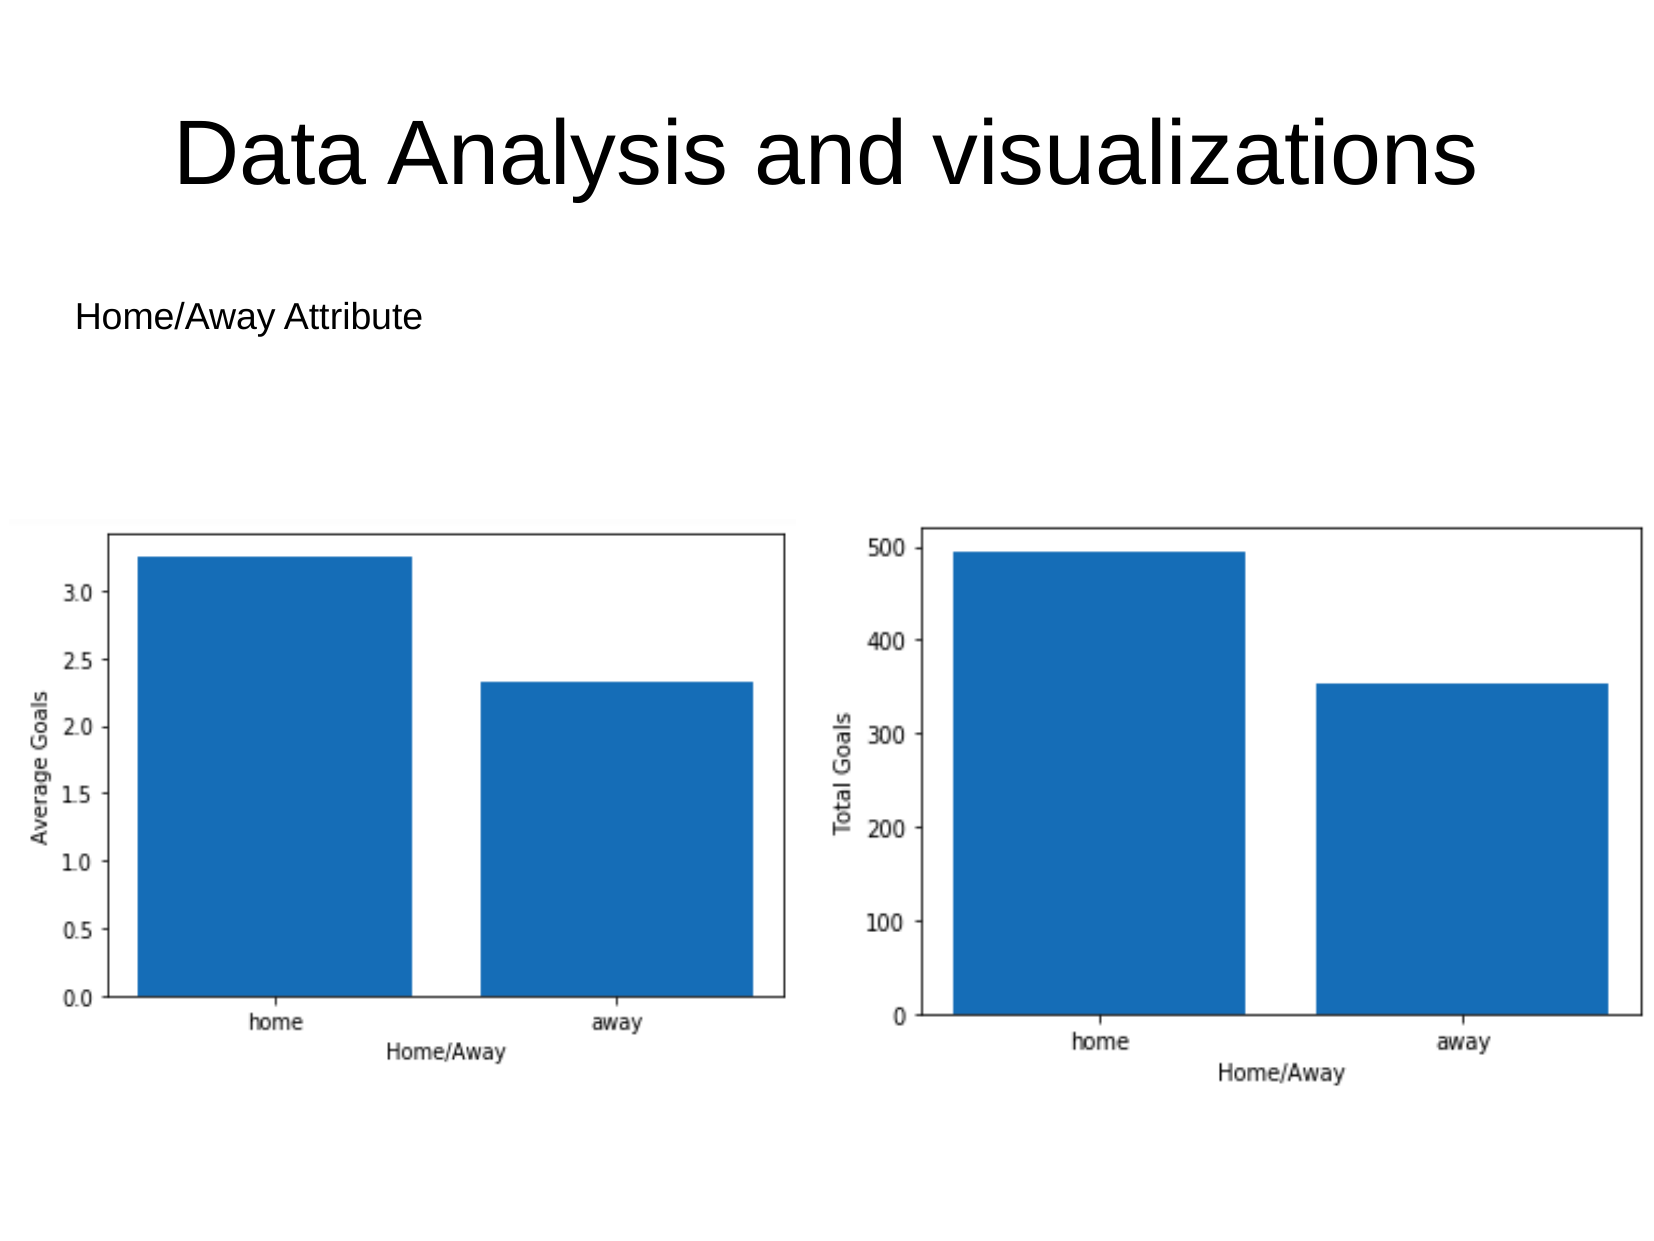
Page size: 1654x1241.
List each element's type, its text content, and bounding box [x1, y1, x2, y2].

picture [812, 501, 1654, 1096]
picture [9, 519, 796, 1075]
title Data Analysis and visualizations [82, 49, 1571, 257]
text_box Home/Away Attribute [60, 288, 556, 346]
